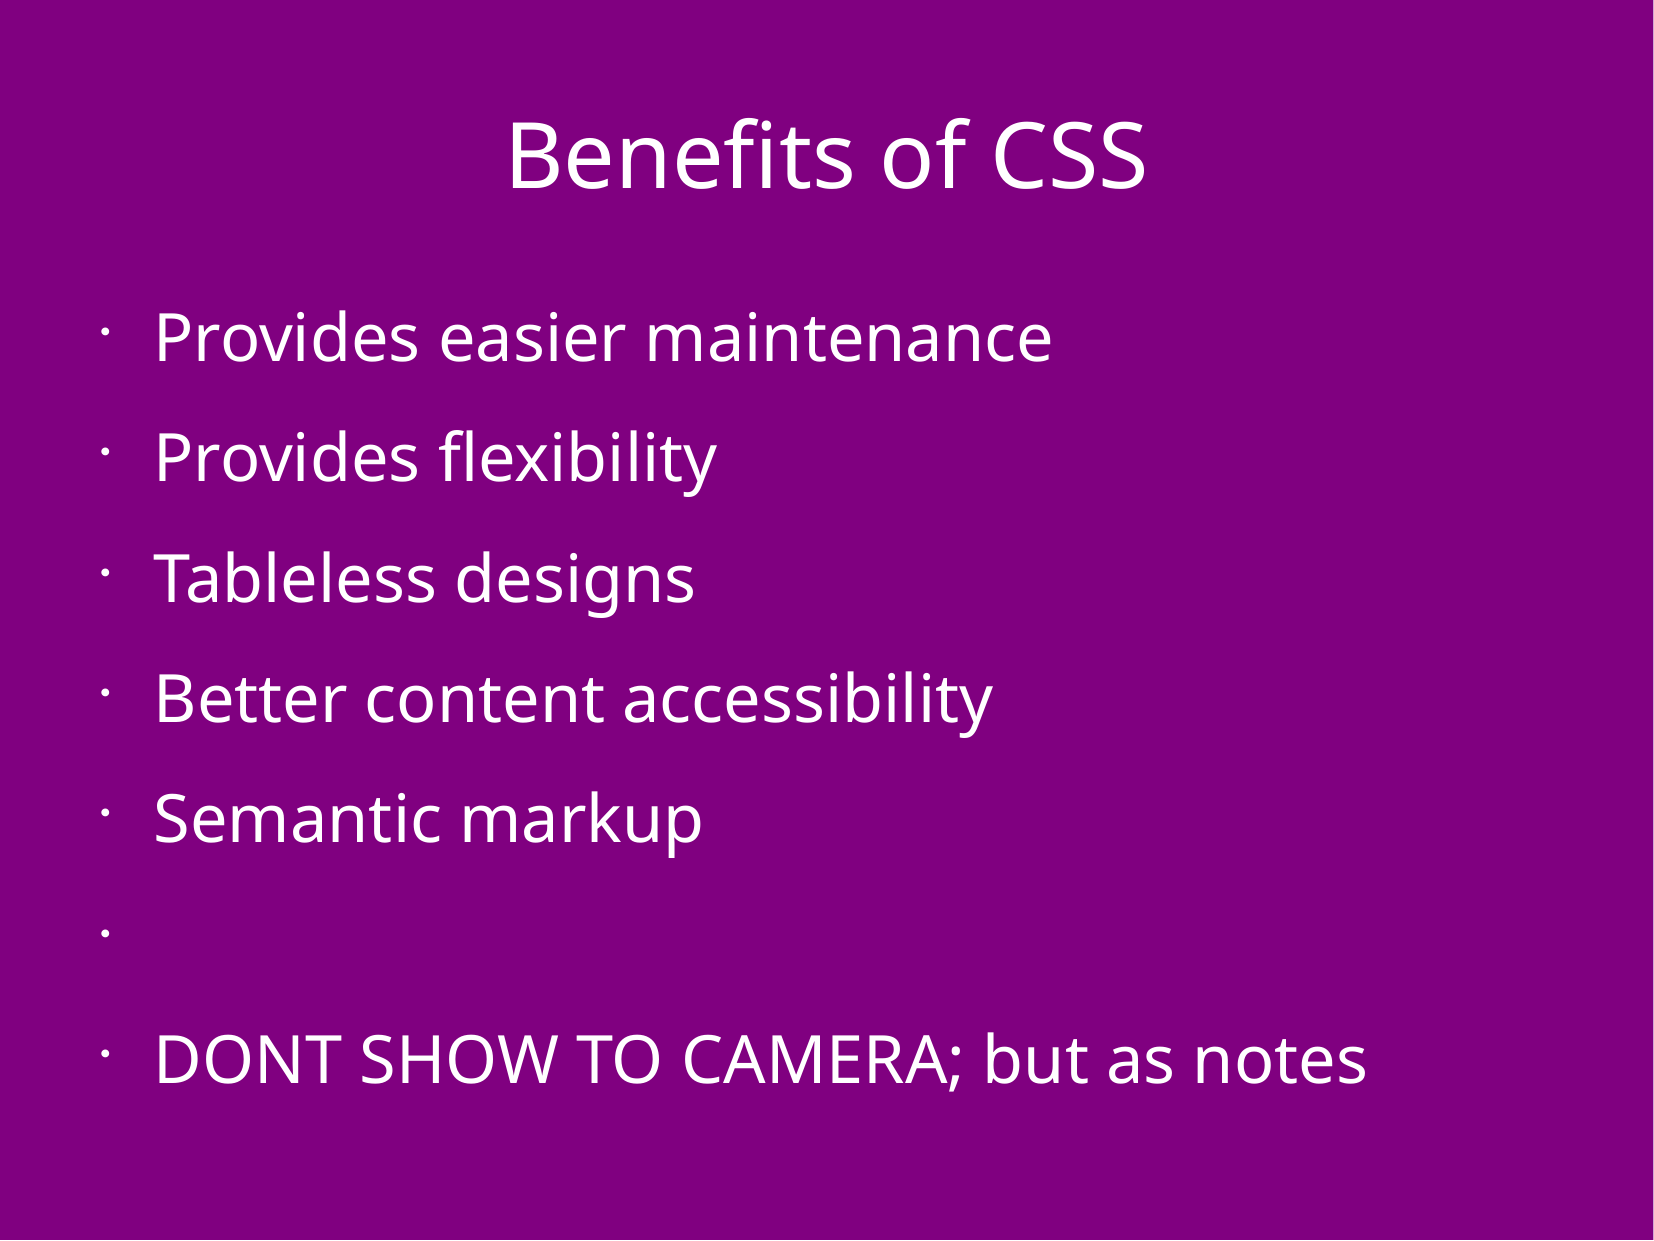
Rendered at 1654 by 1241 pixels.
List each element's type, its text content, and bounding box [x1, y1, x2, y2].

title Benefits of CSS [82, 49, 1571, 257]
list Provides easier maintenance Provides flexibility Tableless designs Better content accessibility Semantic markup DONT SHOW TO CAMERA; but as notes [82, 290, 1571, 1094]
